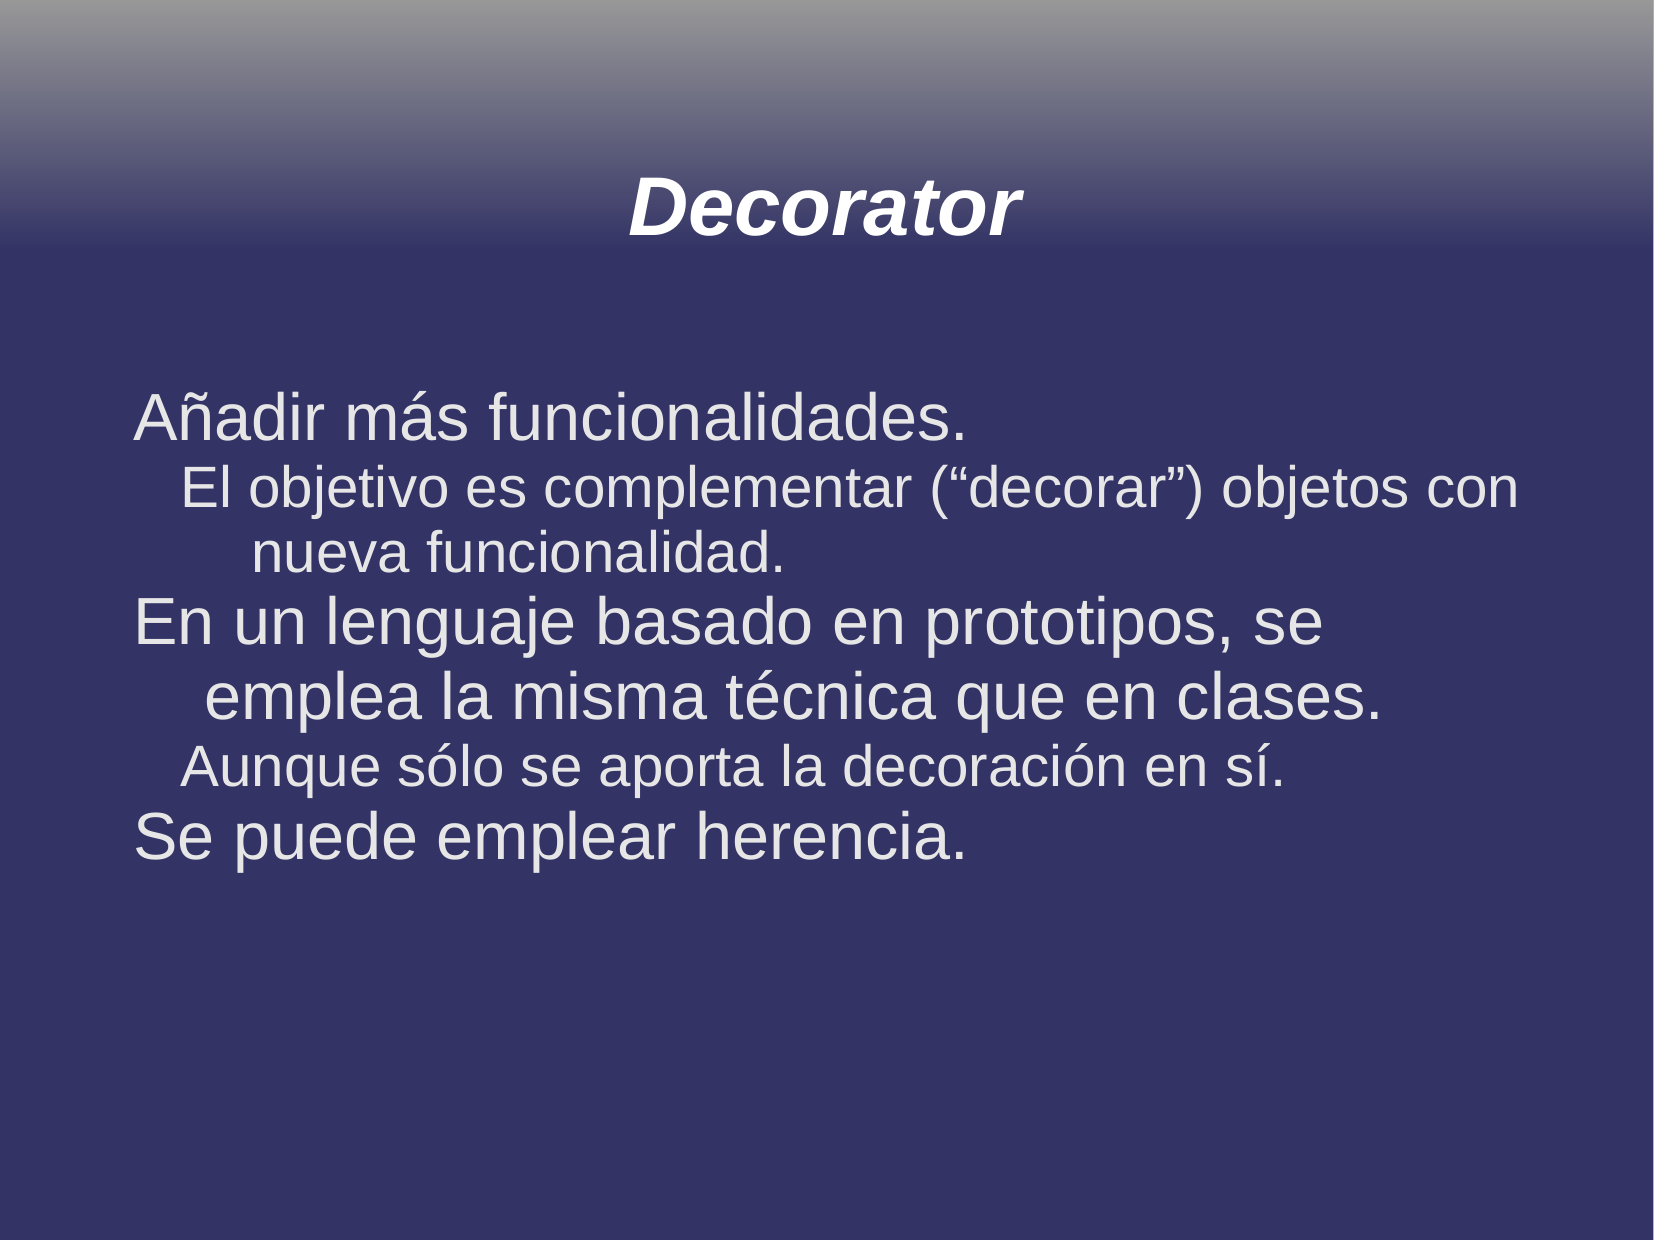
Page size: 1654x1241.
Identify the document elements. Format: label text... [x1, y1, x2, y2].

title Decorator [118, 135, 1531, 279]
list Añadir más funcionalidades. El objetivo es complementar (“decorar”) objetos con nueva funcionalidad. En un lenguaje basado en prototipos, se emplea la misma técnica que en clases. Aunque sólo se aporta la decoración en sí. Se puede emplear herencia. [121, 379, 1534, 873]
